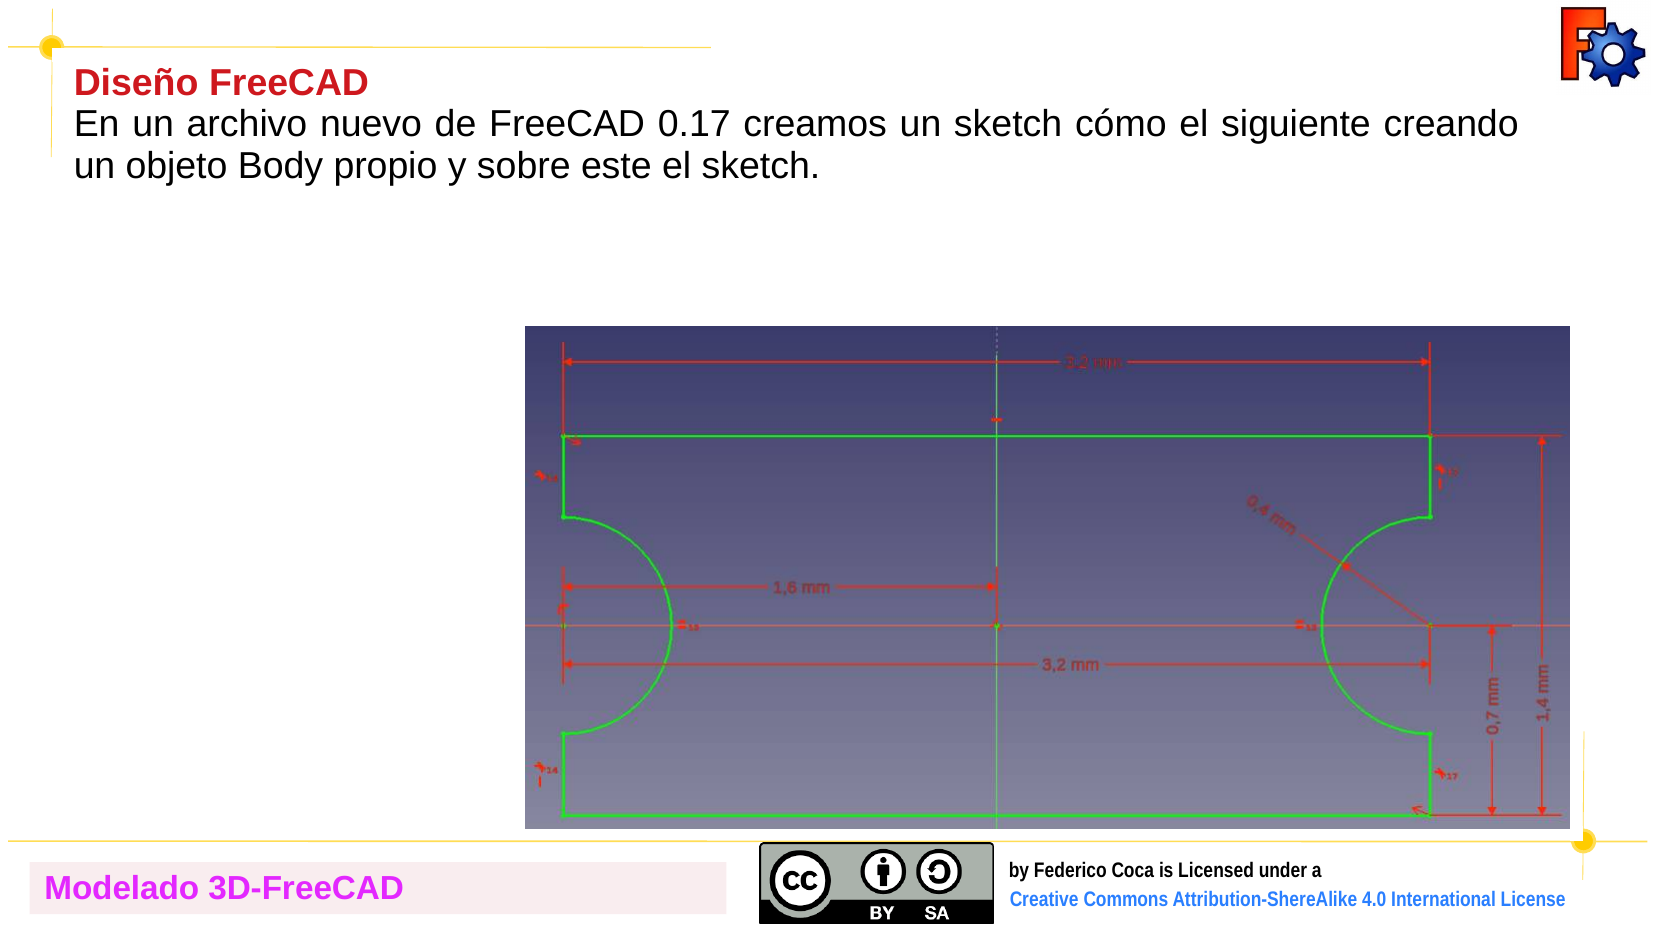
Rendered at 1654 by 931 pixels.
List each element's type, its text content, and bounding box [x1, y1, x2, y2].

picture [1556, 0, 1651, 95]
picture [525, 326, 1570, 829]
text_box Modelado 3D-FreeCAD [29, 862, 727, 915]
text_box Diseño FreeCAD En un archivo nuevo de FreeCAD 0.17 creamos un sketch cómo el siguiente creando un objeto Body propio y sobre este el sketch. [59, 53, 1534, 237]
